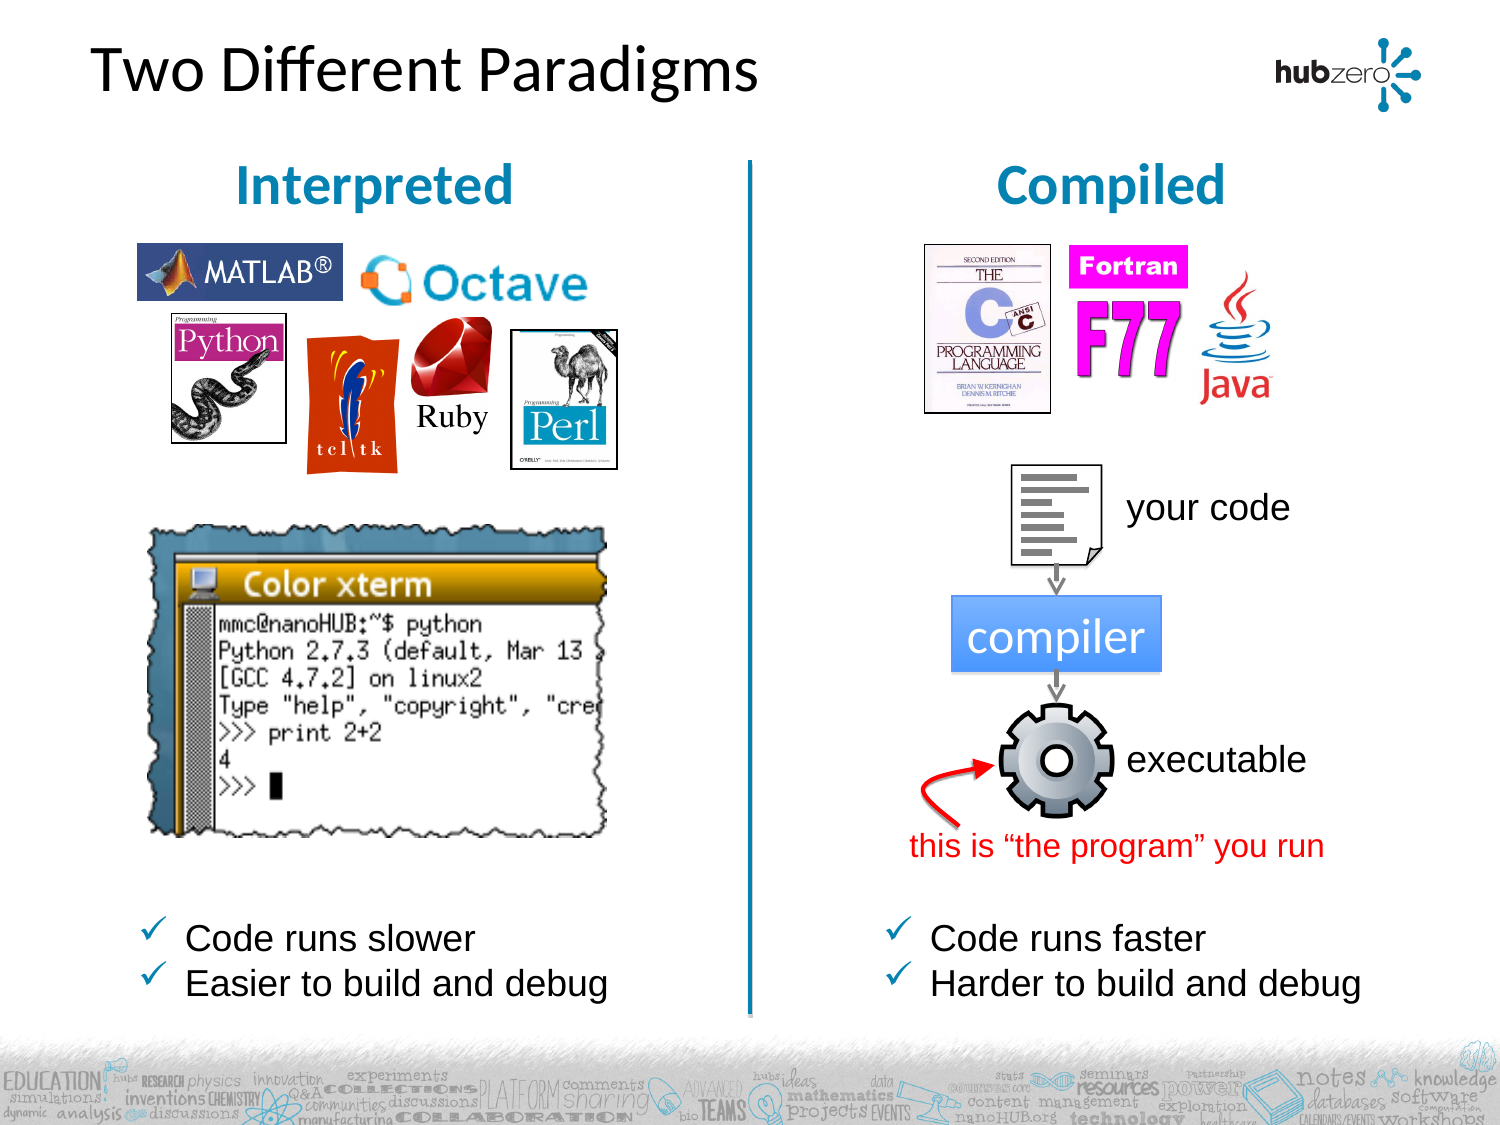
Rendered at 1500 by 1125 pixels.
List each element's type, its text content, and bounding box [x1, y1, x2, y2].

picture [1068, 245, 1188, 388]
picture [512, 331, 617, 469]
text_box your code [1111, 475, 1306, 536]
picture [355, 249, 600, 440]
picture [305, 335, 401, 475]
text_box [1011, 465, 1102, 565]
text_box this is “the program” you run [894, 816, 1341, 872]
text_box Code runs faster Harder to build and debug [868, 906, 1377, 1012]
text_box Two Different Paradigms [75, 12, 1249, 118]
text_box Compiled [982, 138, 1243, 224]
picture [998, 702, 1115, 816]
text_box Interpreted [220, 138, 530, 224]
text_box executable [1111, 727, 1323, 789]
picture [147, 524, 607, 838]
picture [925, 245, 1050, 413]
picture [1168, 270, 1304, 405]
picture [172, 314, 286, 443]
picture [1272, 35, 1424, 115]
text_box Code runs slower Easier to build and debug [123, 906, 624, 1012]
picture [137, 243, 343, 301]
picture [0, 1034, 1500, 1125]
text_box compiler [952, 596, 1161, 672]
